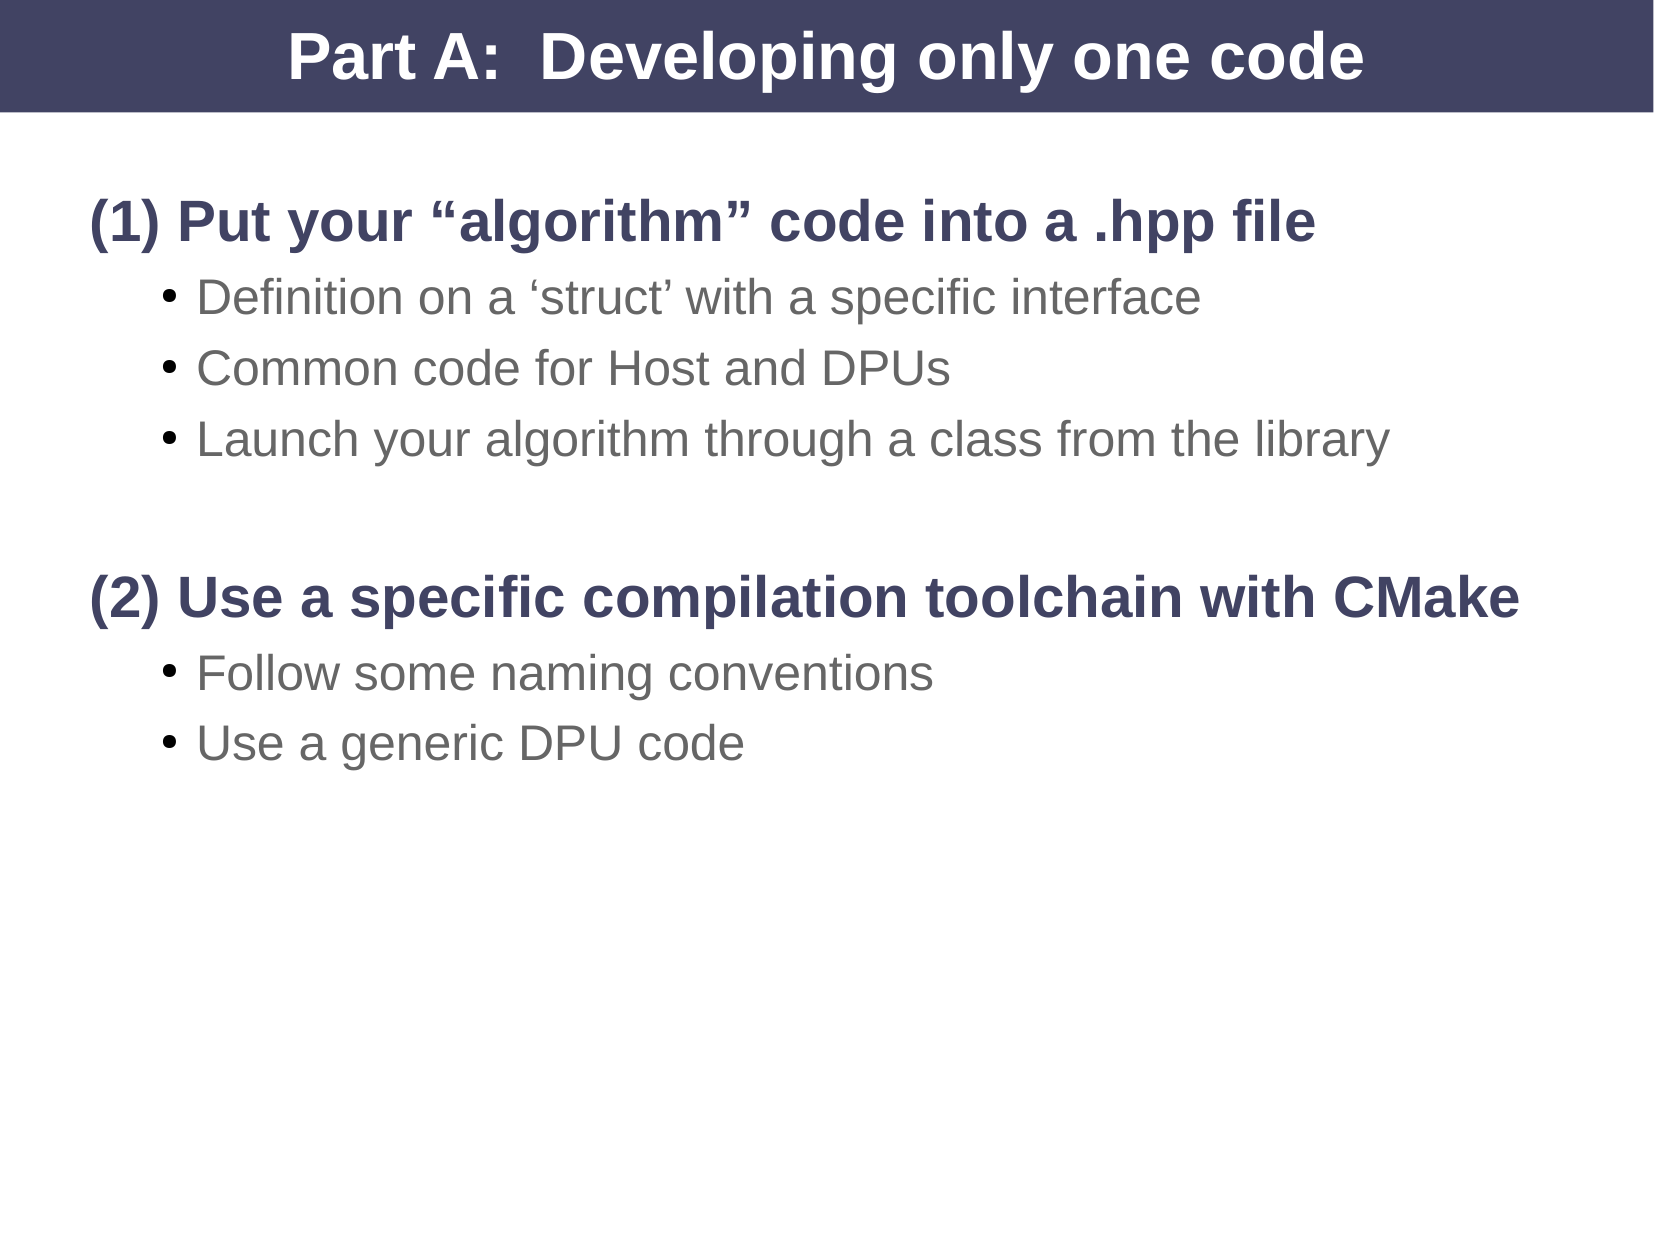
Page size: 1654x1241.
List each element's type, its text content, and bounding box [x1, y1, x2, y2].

text_box (1) Put your “algorithm” code into a .hpp file Definition on a ‘struct’ with a specific interface Common code for Host and DPUs Launch your algorithm through a class from the library (2) Use a specific compilation toolchain with CMake Follow some naming conventions Use a generic DPU code [75, 181, 1619, 850]
text_box Part A: Developing only one code [0, 0, 1654, 113]
